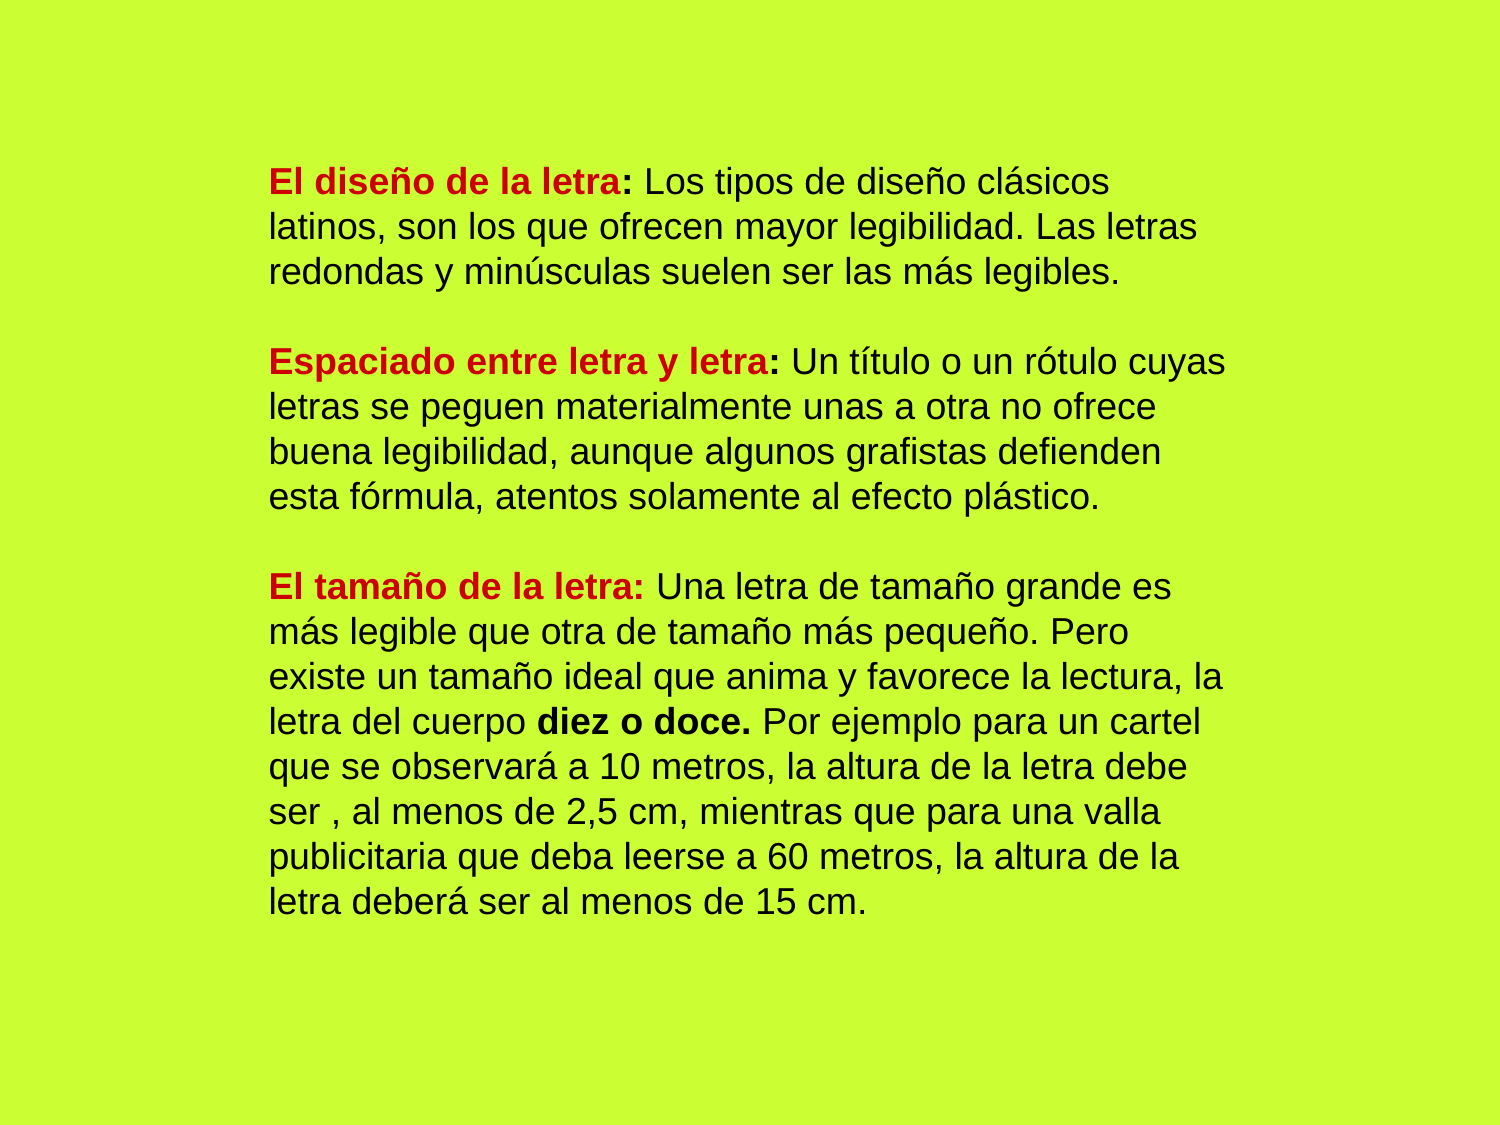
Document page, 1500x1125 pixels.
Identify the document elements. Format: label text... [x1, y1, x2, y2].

text_box El diseño de la letra: Los tipos de diseño clásicos latinos, son los que ofrecen mayor legibilidad. Las letras redondas y minúsculas suelen ser las más legibles. Espaciado entre letra y letra: Un título o un rótulo cuyas letras se peguen materialmente unas a otra no ofrece buena legibilidad, aunque algunos grafistas defienden esta fórmula, atentos solamente al efecto plástico. El tamaño de la letra: Una letra de tamaño grande es más legible que otra de tamaño más pequeño. Pero existe un tamaño ideal que anima y favorece la lectura, la letra del cuerpo diez o doce. Por ejemplo para un cartel que se observará a 10 metros, la altura de la letra debe ser , al menos de 2,5 cm, mientras que para una valla publicitaria que deba leerse a 60 metros, la altura de la letra deberá ser al menos de 15 cm. [253, 149, 1246, 975]
